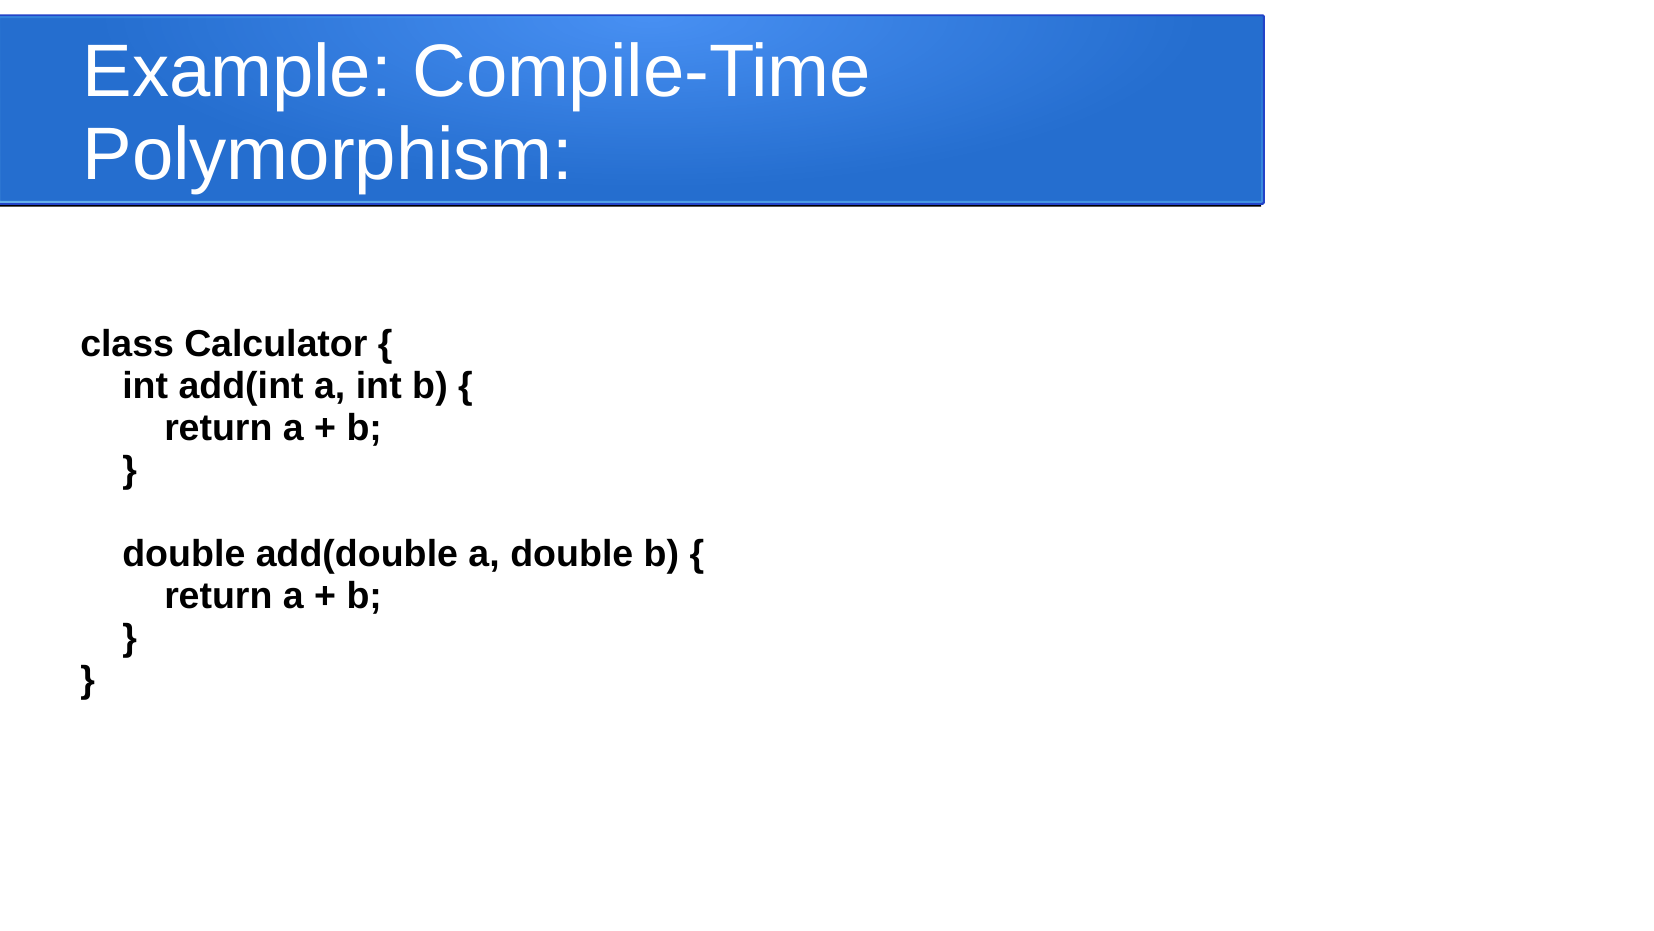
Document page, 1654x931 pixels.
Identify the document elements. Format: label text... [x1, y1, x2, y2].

title Example: Compile-Time Polymorphism: [82, 29, 1235, 196]
text_box class Calculator { int add(int a, int b) { return a + b; } double add(double a, double b) { return a + b; } } [65, 315, 721, 708]
